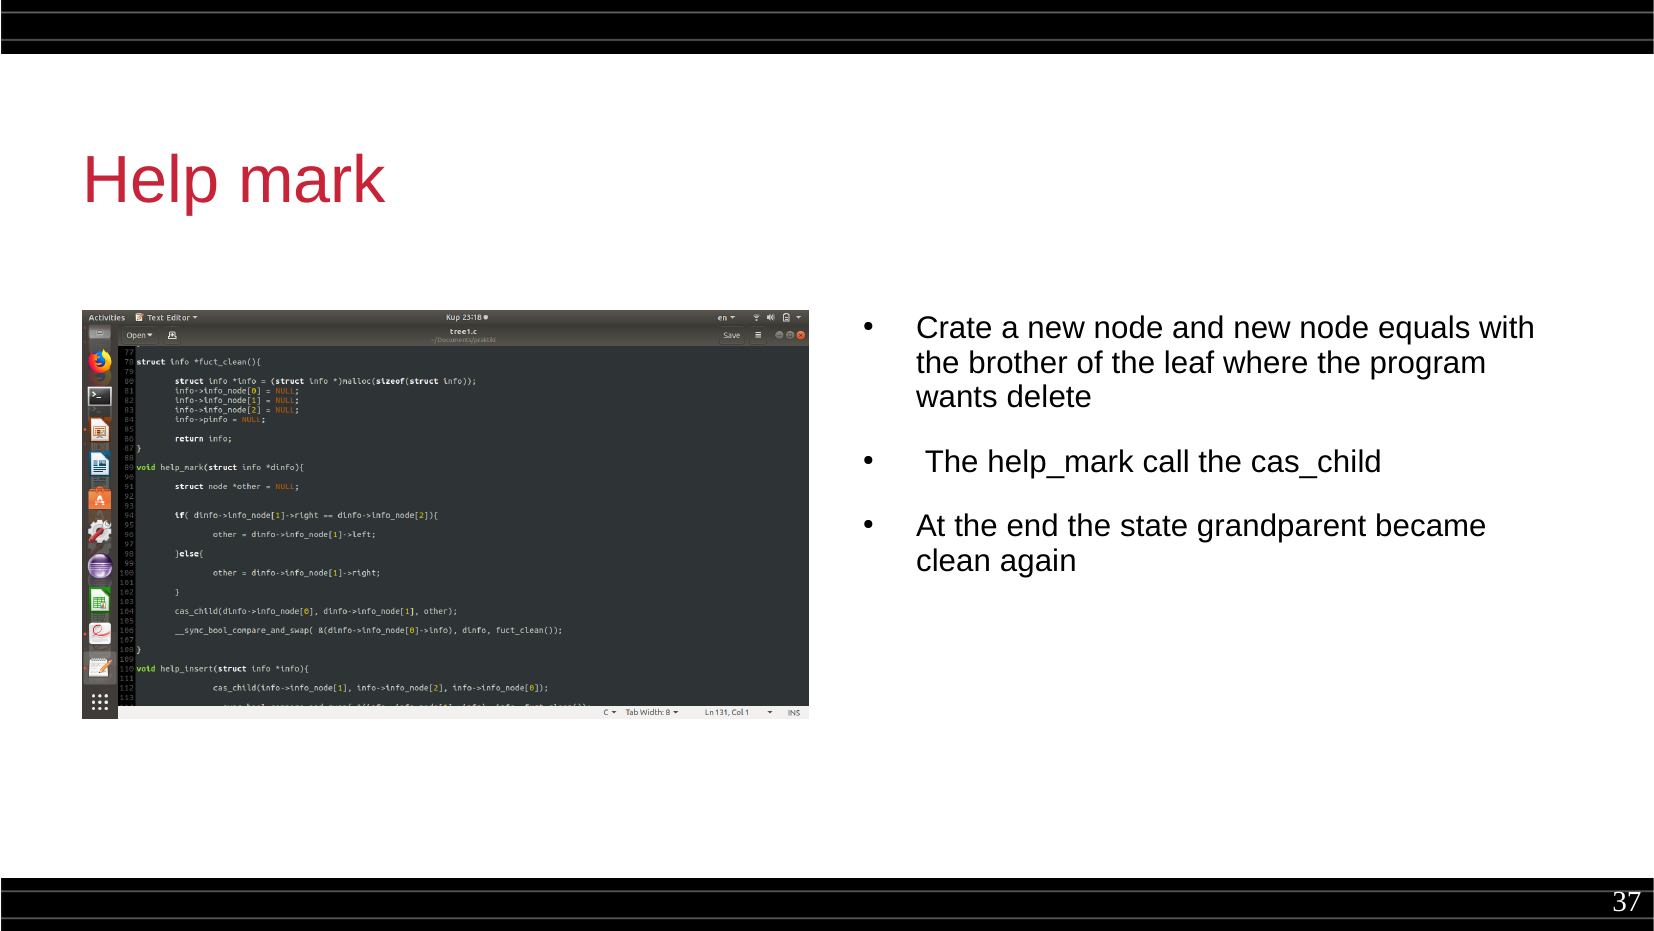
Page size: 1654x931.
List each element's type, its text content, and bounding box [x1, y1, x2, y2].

picture [1, 878, 1654, 931]
title Help mark [82, 92, 1571, 249]
picture [82, 310, 809, 719]
list Crate a new node and new node equals with the brother of the leaf where the program wants delete The help_mark call the cas_child At the end the state grandparent became clean again [845, 310, 1572, 719]
picture [1, 0, 1654, 54]
